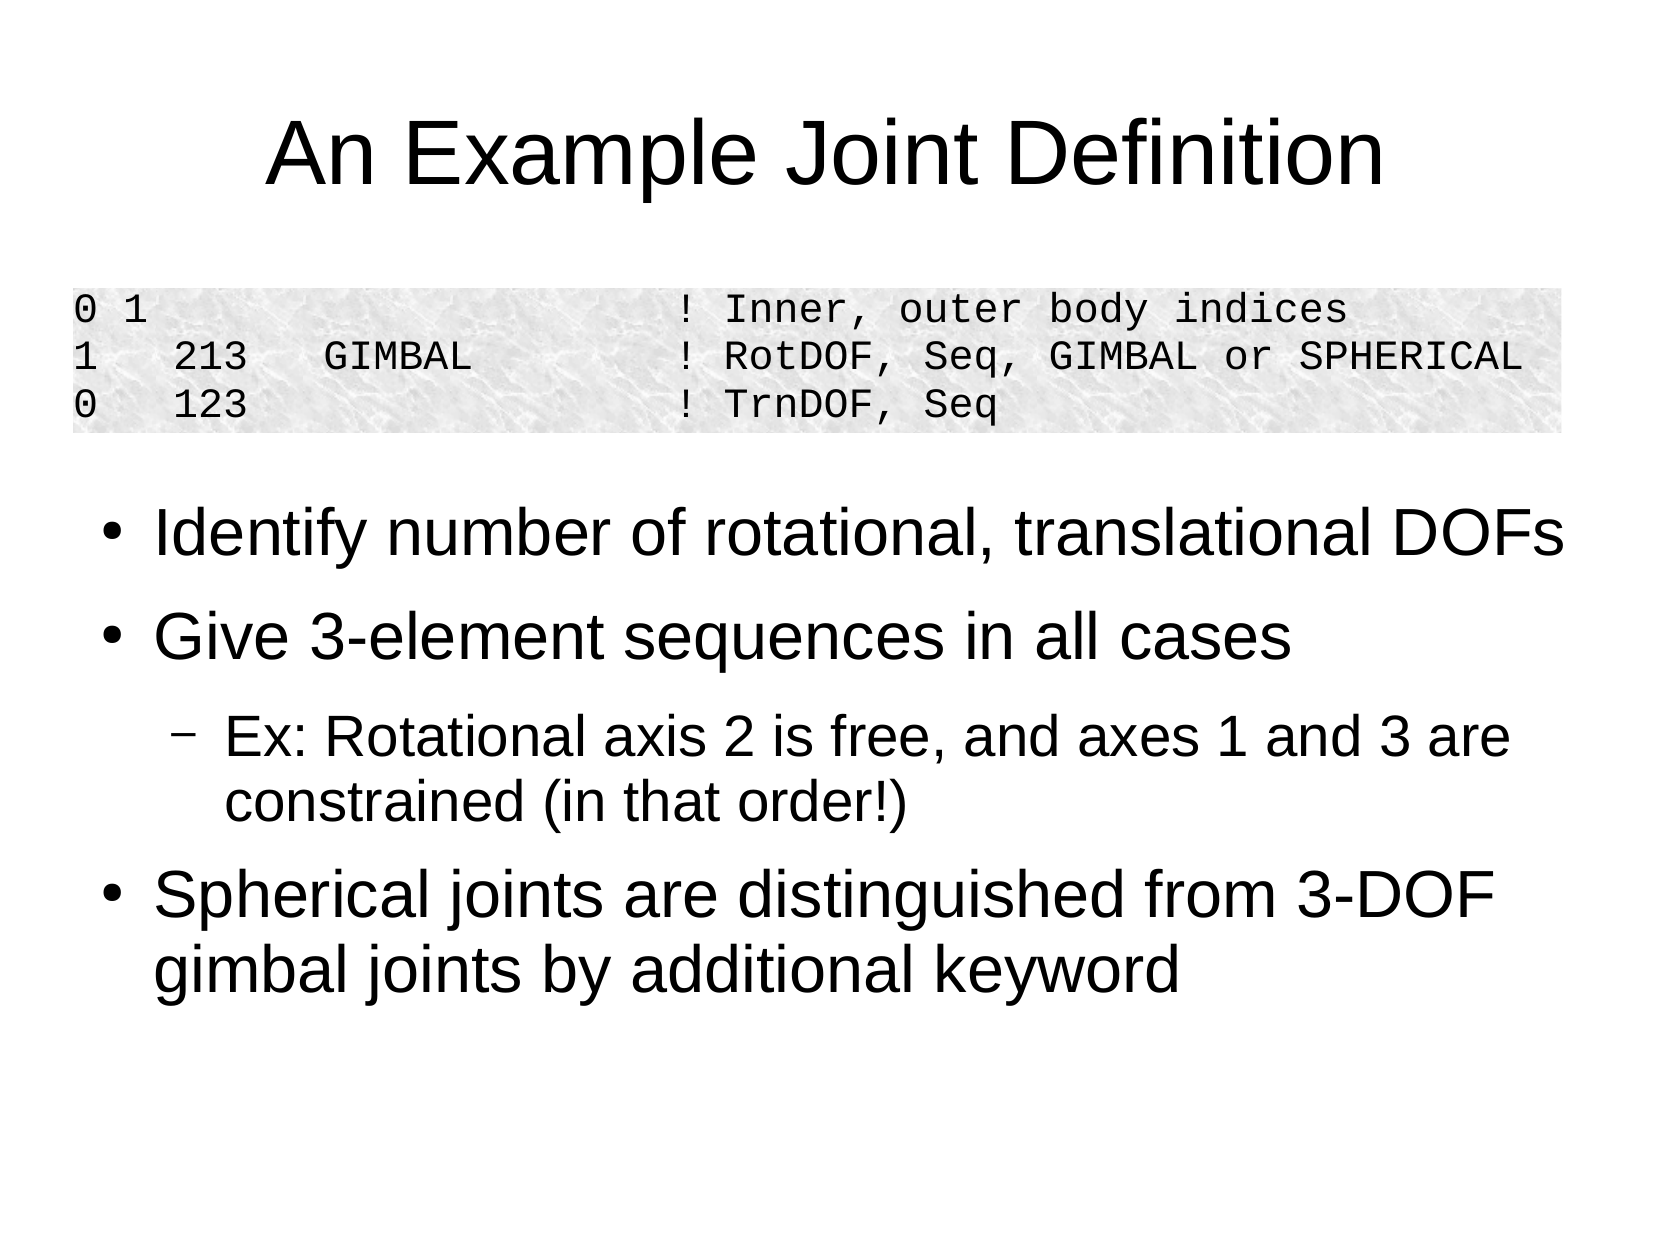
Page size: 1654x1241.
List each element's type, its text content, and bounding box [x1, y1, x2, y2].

list 0 1 ! Inner, outer body indices 1 213 GIMBAL ! RotDOF, Seq, GIMBAL or SPHERICAL 0 123 ! TrnDOF, Seq [73, 288, 1562, 433]
list Identify number of rotational, translational DOFs Give 3-element sequences in all cases Ex: Rotational axis 2 is free, and axes 1 and 3 are constrained (in that order!) Spherical joints are distinguished from 3-DOF gimbal joints by additional keyword [82, 495, 1571, 1009]
title An Example Joint Definition [82, 49, 1571, 257]
